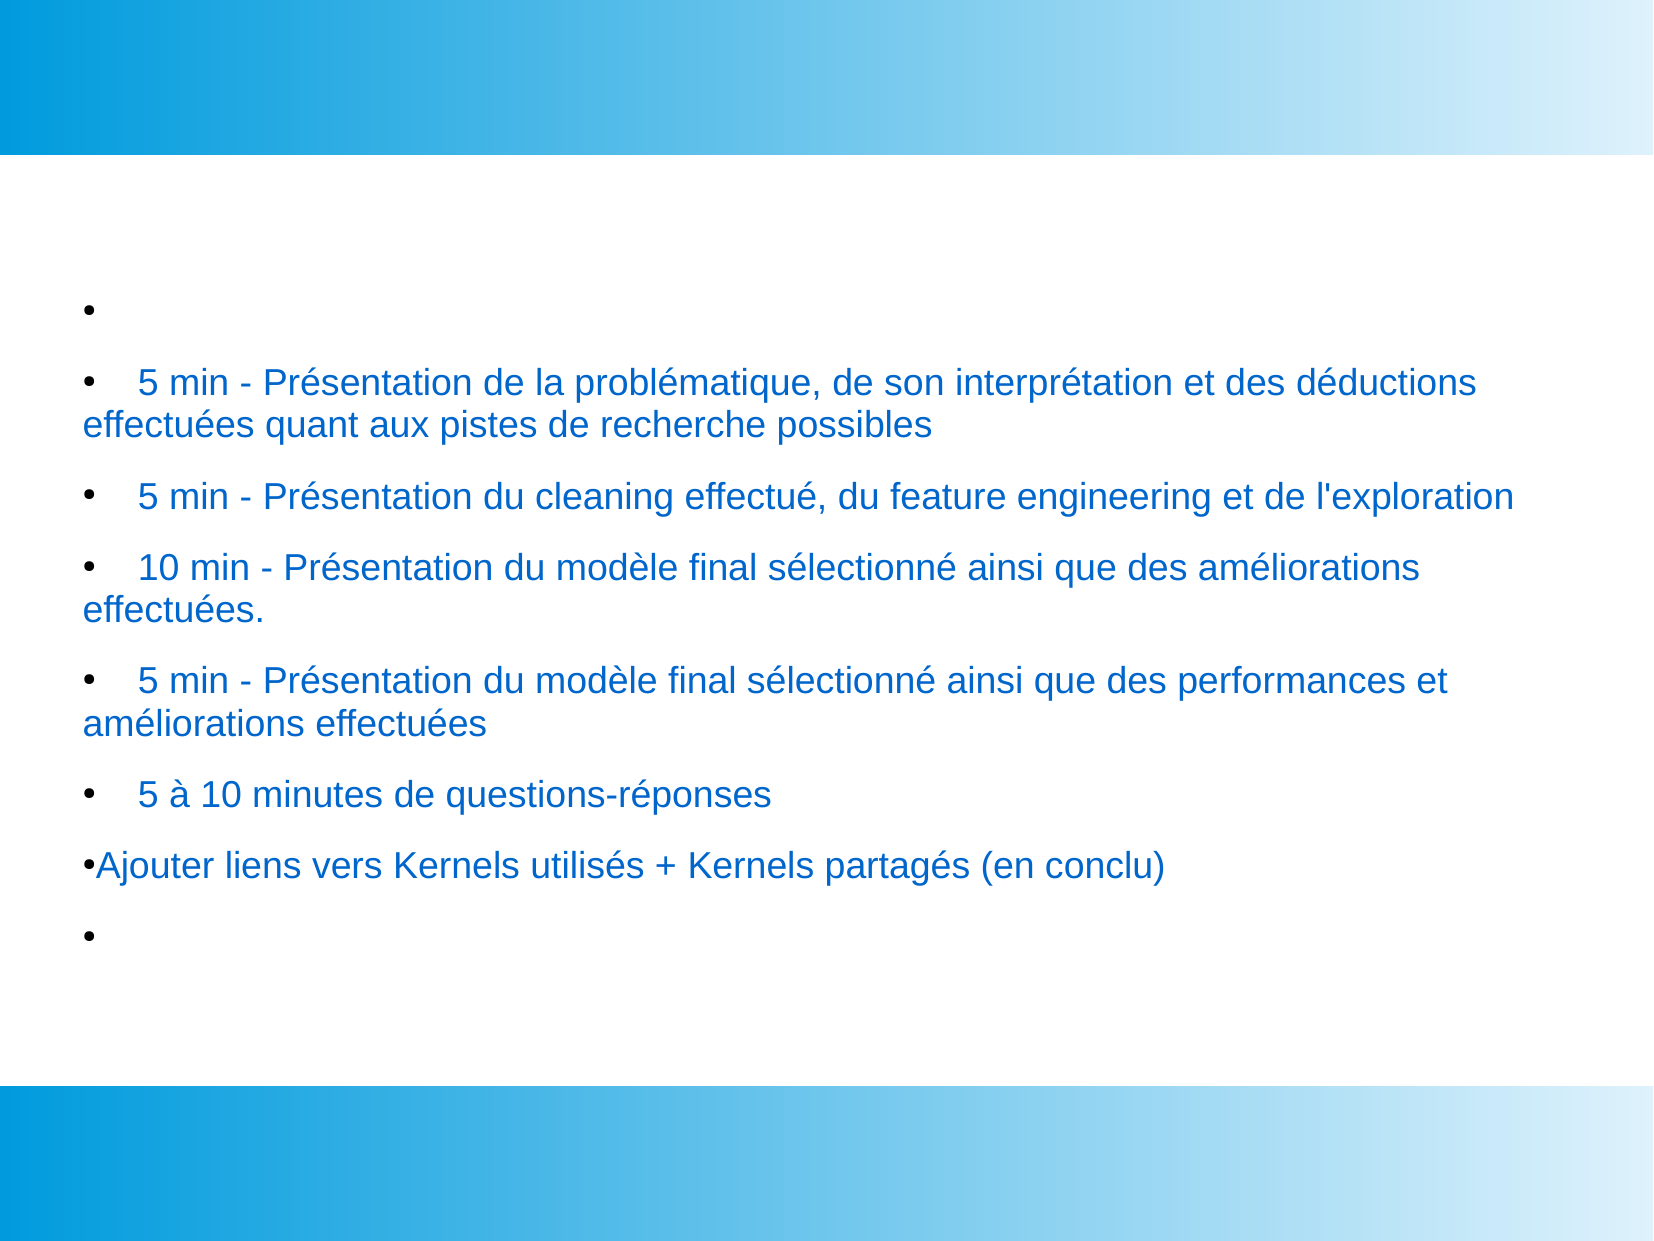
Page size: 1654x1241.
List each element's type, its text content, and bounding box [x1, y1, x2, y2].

list 5 min - Présentation de la problématique, de son interprétation et des déductions effectuées quant aux pistes de recherche possibles 5 min - Présentation du cleaning effectué, du feature engineering et de l'exploration 10 min - Présentation du modèle final sélectionné ainsi que des améliorations effectuées. 5 min - Présentation du modèle final sélectionné ainsi que des performances et améliorations effectuées 5 à 10 minutes de questions-réponses Ajouter liens vers Kernels utilisés + Kernels partagés (en conclu) [82, 290, 1571, 1010]
